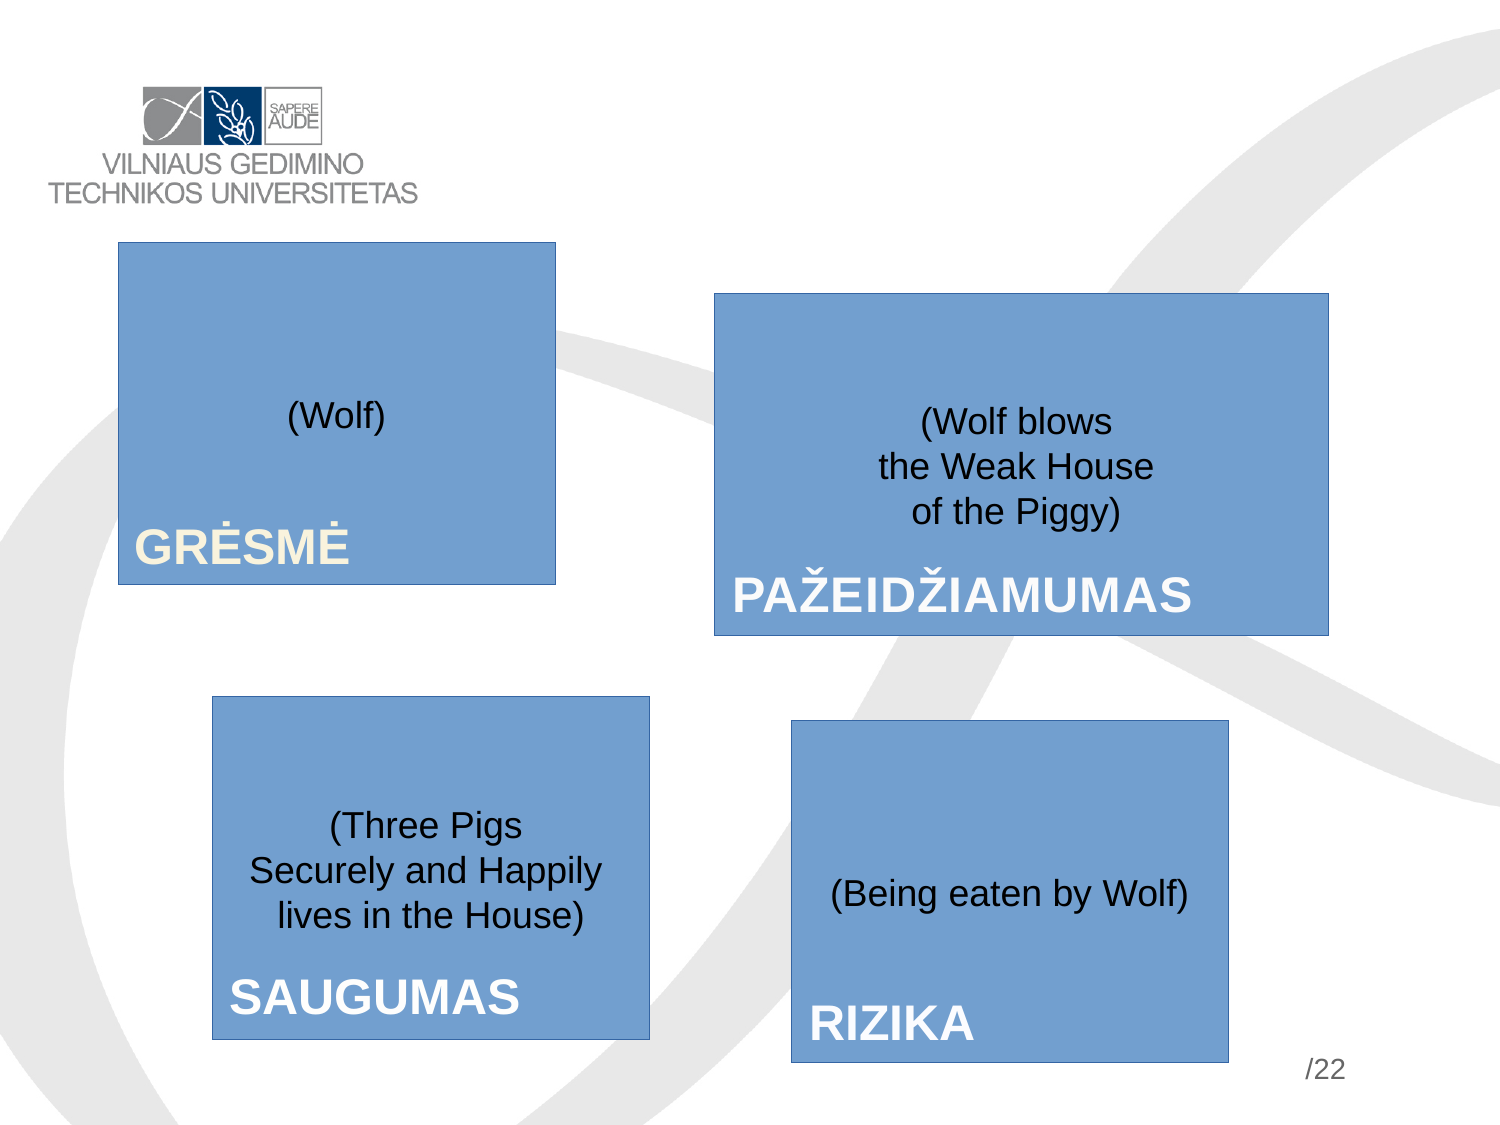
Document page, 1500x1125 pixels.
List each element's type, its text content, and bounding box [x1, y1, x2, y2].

text_box (Wolf blows the Weak House of the Piggy) [714, 293, 1329, 636]
text_box (Wolf) [118, 242, 556, 585]
text_box (Three Pigs Securely and Happily lives in the House) [212, 696, 650, 1040]
text_box (Being eaten by Wolf) [791, 720, 1229, 1063]
text_box /22 [1290, 1042, 1447, 1103]
text_box SAUGUMAS [214, 957, 536, 1033]
text_box RIZIKA [794, 983, 992, 1059]
text_box GRĖSMĖ [72, 506, 413, 582]
picture [0, 0, 1500, 1125]
text_box PAŽEIDŽIAMUMAS [716, 554, 1209, 630]
